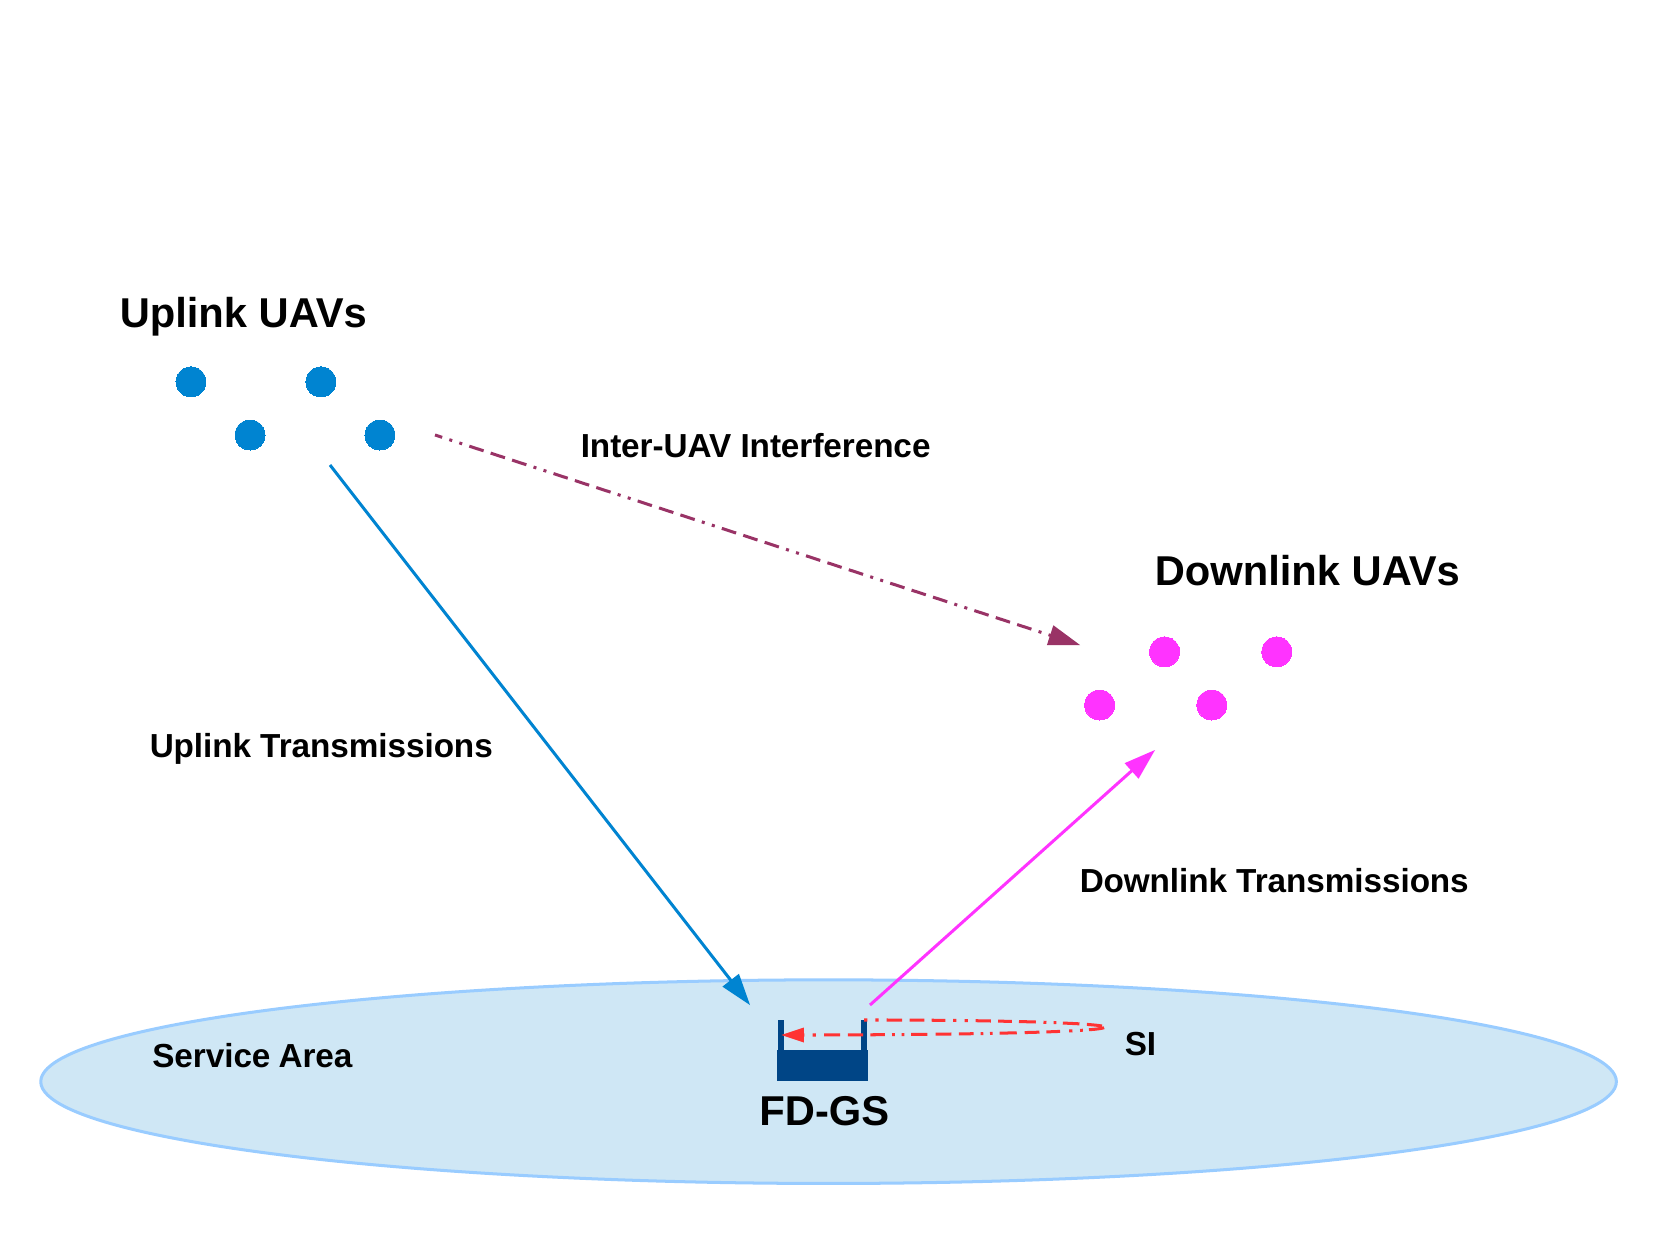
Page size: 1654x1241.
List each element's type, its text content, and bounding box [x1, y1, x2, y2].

text_box [1261, 636, 1292, 667]
text_box [175, 366, 206, 397]
text_box [1084, 690, 1115, 721]
text_box Uplink UAVs [105, 282, 383, 346]
text_box SI [1110, 1017, 1172, 1081]
text_box Uplink Transmissions [135, 720, 509, 781]
text_box [235, 420, 266, 451]
text_box [364, 420, 395, 451]
text_box Downlink UAVs [1140, 540, 1477, 603]
text_box [305, 366, 336, 397]
text_box FD-GS [744, 1080, 905, 1143]
text_box [40, 979, 1617, 1184]
text_box Inter-UAV Interference [566, 420, 946, 481]
text_box [1196, 690, 1227, 721]
text_box Service Area [137, 1030, 366, 1091]
text_box [1149, 636, 1180, 667]
text_box Downlink Transmissions [1065, 855, 1486, 918]
